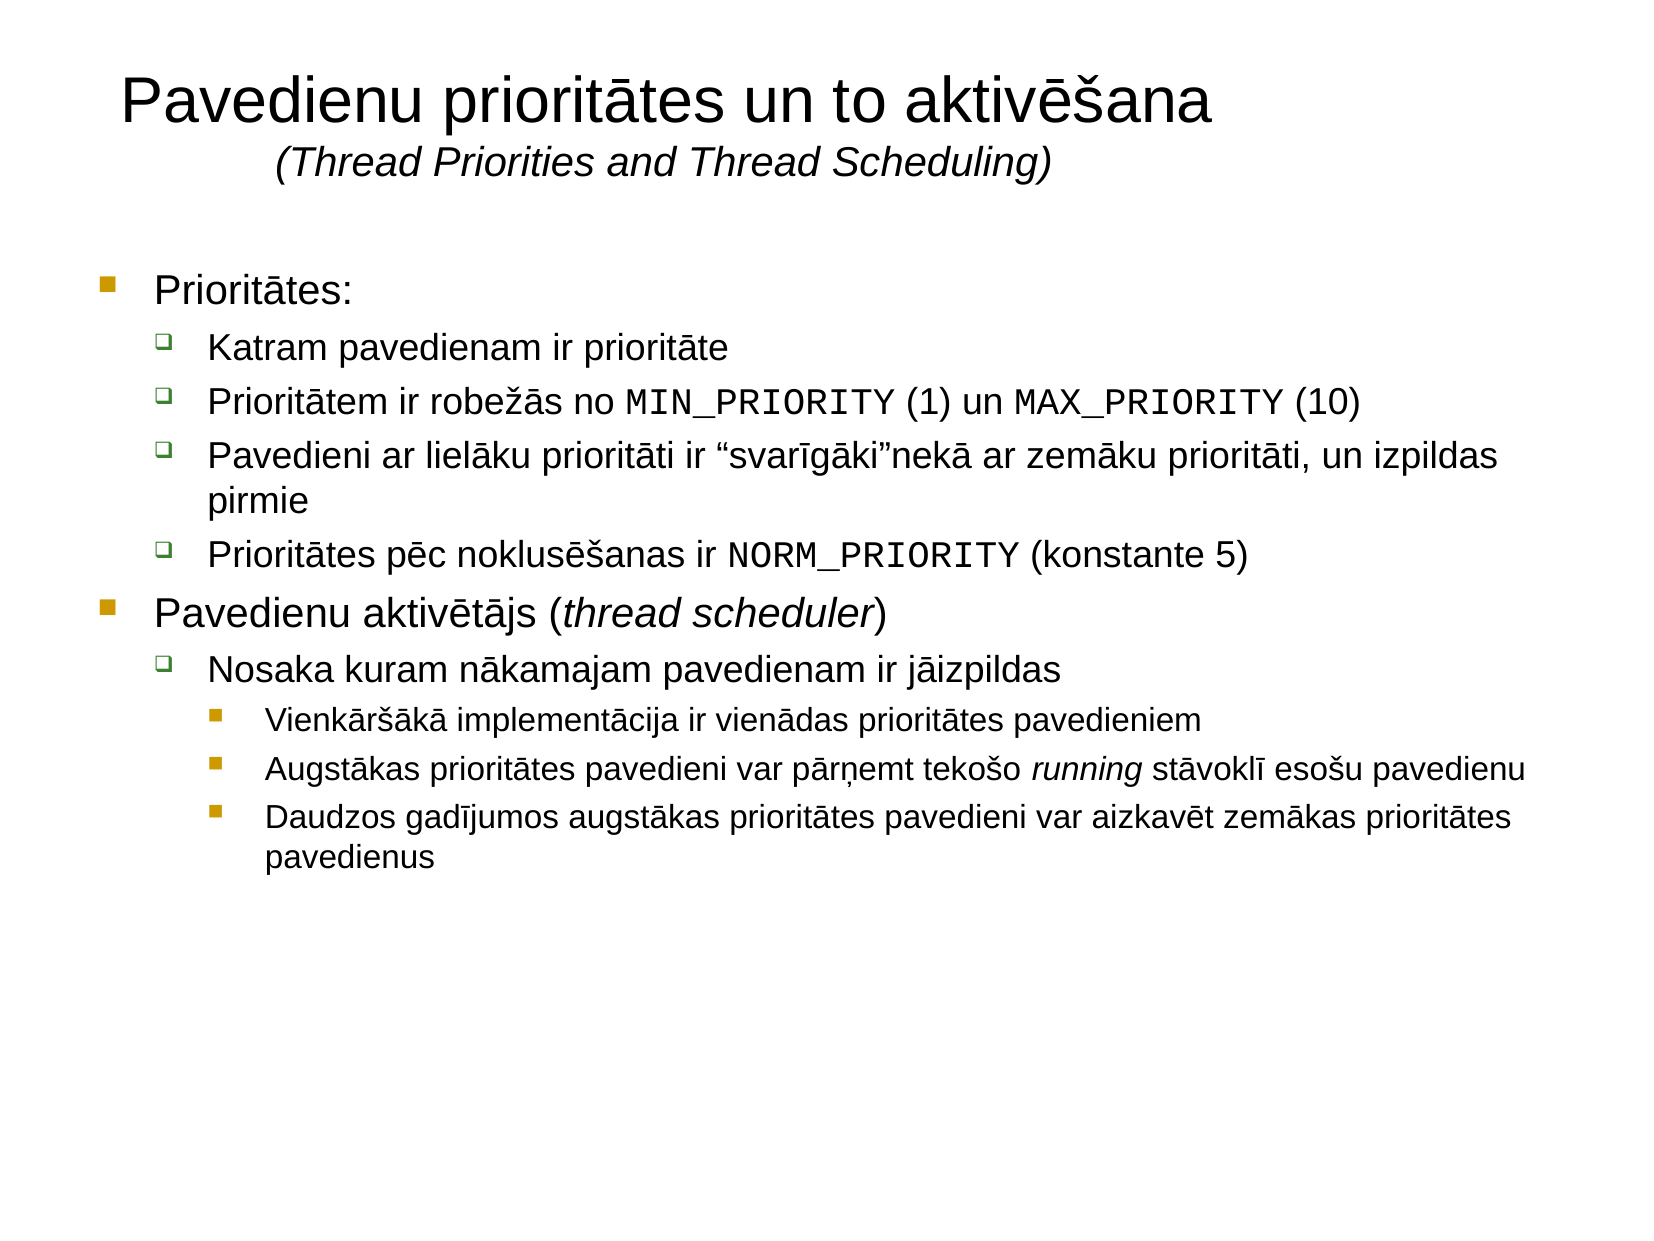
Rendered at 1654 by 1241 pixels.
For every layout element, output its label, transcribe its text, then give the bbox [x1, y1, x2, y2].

title Pavedienu prioritātes un to aktivēšana (Thread Priorities and Thread Scheduling) [82, 50, 1571, 188]
text_box Prioritātes: Katram pavedienam ir prioritāte Prioritātem ir robežās no MIN_PRIORITY (1) un MAX_PRIORITY (10) Pavedieni ar lielāku prioritāti ir “svarīgāki”nekā ar zemāku prioritāti, un izpildas pirmie Prioritātes pēc noklusēšanas ir NORM_PRIORITY (konstante 5) Pavedienu aktivētājs (thread scheduler) Nosaka kuram nākamajam pavedienam ir jāizpildas Vienkāršākā implementācija ir vienādas prioritātes pavedieniem Augstākas prioritātes pavedieni var pārņemt tekošo running stāvoklī esošu pavedienu Daudzos gadījumos augstākas prioritātes pavedieni var aizkavēt zemākas prioritātes pavedienus [82, 255, 1571, 1089]
